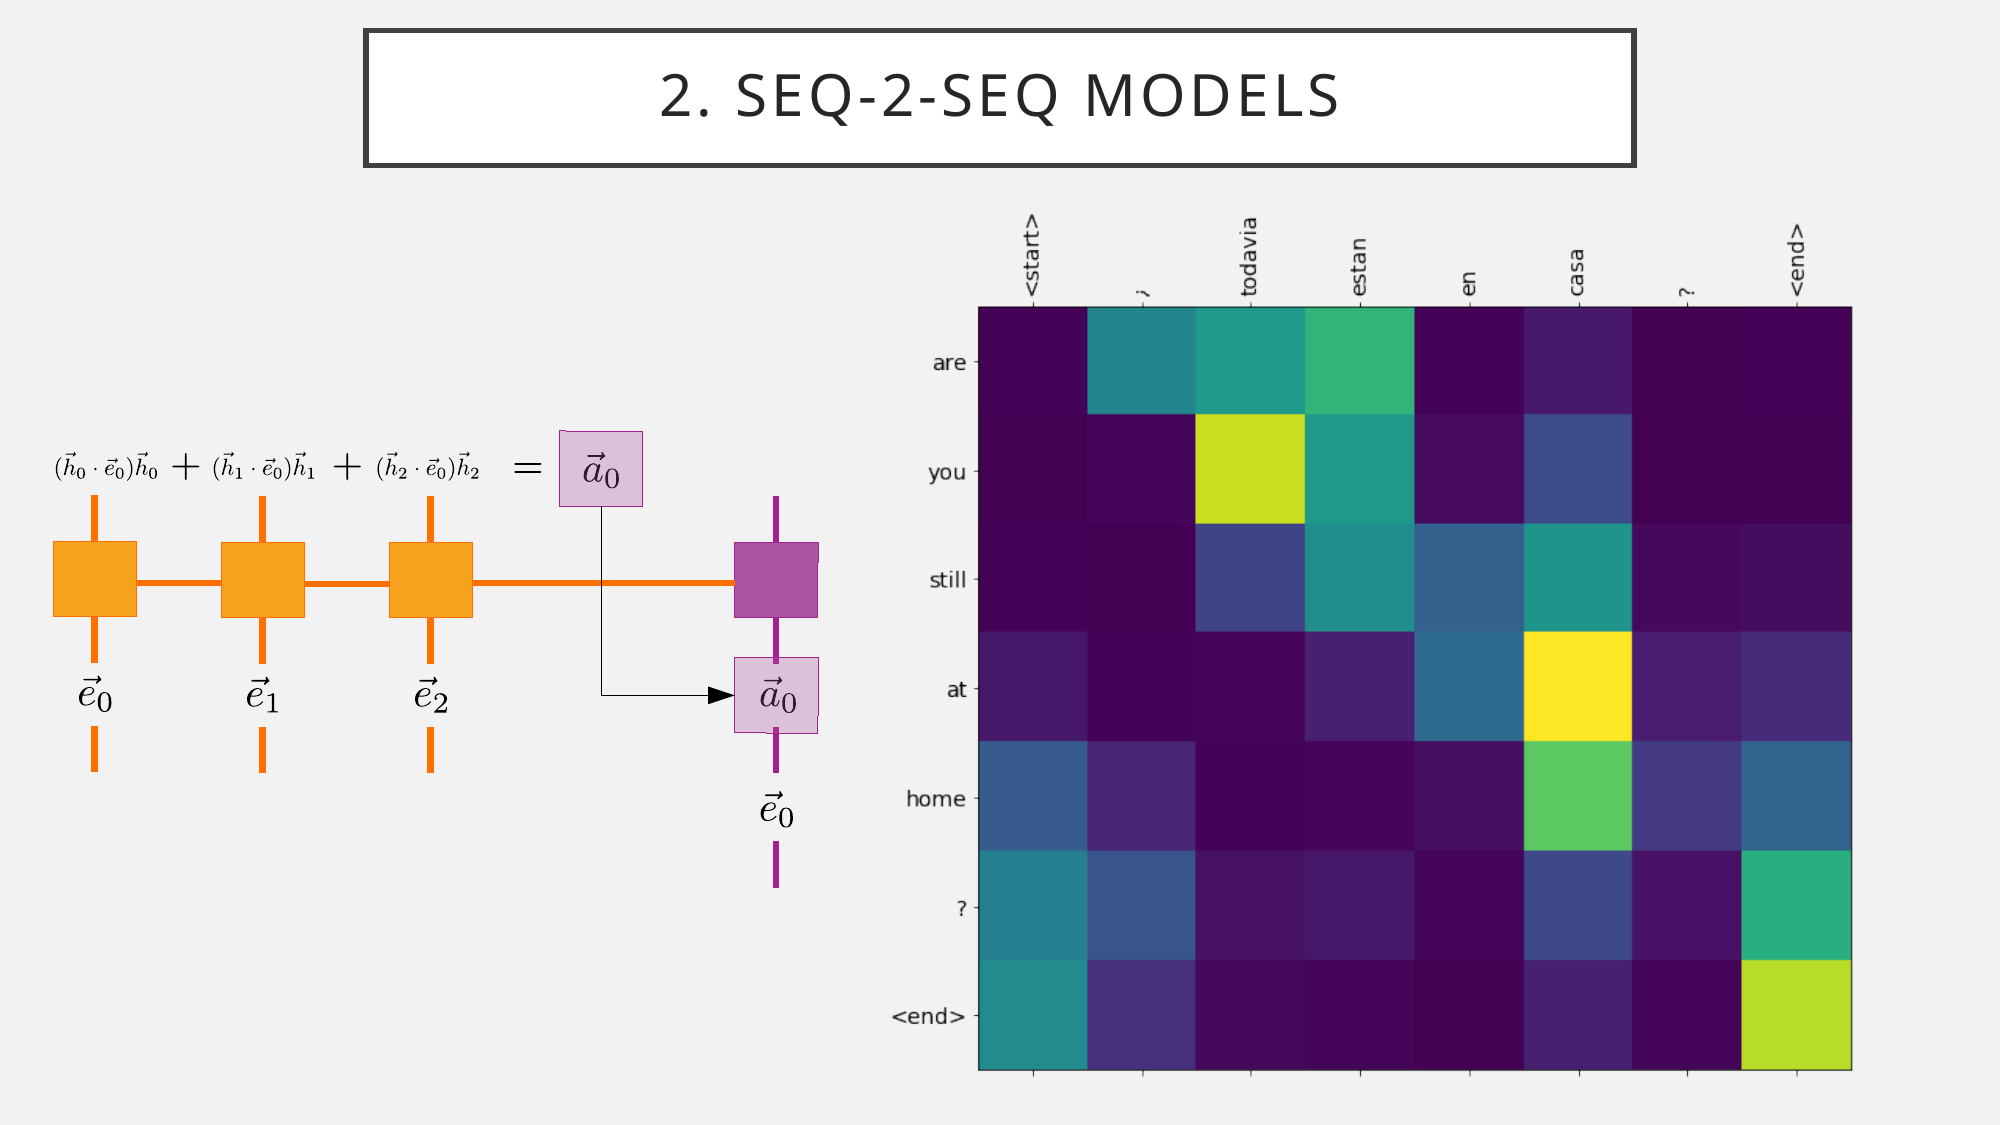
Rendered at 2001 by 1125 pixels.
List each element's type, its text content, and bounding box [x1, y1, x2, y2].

text_box [97, 692, 112, 712]
text_box [213, 457, 220, 481]
text_box [267, 693, 279, 713]
text_box [137, 451, 148, 457]
text_box [136, 458, 148, 476]
text_box [65, 451, 76, 457]
text_box [221, 542, 305, 618]
text_box [79, 686, 96, 706]
text_box [105, 464, 124, 479]
text_box [221, 458, 234, 476]
text_box [223, 451, 234, 457]
text_box [235, 467, 243, 479]
text_box [293, 458, 306, 476]
text_box [457, 458, 470, 476]
text_box [251, 676, 270, 685]
text_box [149, 467, 157, 479]
text_box [262, 464, 282, 479]
text_box [63, 458, 76, 476]
title 2. Seq-2-seq models [366, 30, 1634, 166]
text_box [83, 675, 102, 684]
text_box [333, 452, 362, 481]
text_box [389, 542, 473, 618]
text_box [428, 458, 440, 463]
text_box [419, 676, 438, 685]
text_box [779, 807, 793, 828]
text_box [55, 457, 62, 481]
text_box [434, 693, 448, 713]
text_box [308, 467, 315, 479]
text_box [126, 457, 133, 481]
text_box [284, 457, 291, 481]
text_box [172, 452, 200, 481]
text_box [387, 451, 398, 457]
text_box [295, 451, 306, 457]
text_box [734, 542, 819, 618]
picture [878, 197, 1867, 1087]
text_box [448, 457, 455, 481]
text_box [415, 687, 432, 707]
text_box [426, 464, 436, 476]
text_box [377, 457, 384, 481]
text_box [385, 458, 407, 479]
text_box [734, 657, 819, 734]
text_box [53, 541, 137, 617]
text_box [559, 430, 643, 507]
text_box [437, 467, 446, 479]
text_box [247, 687, 264, 707]
text_box [471, 467, 479, 479]
text_box [764, 790, 784, 800]
text_box [459, 451, 470, 457]
text_box [107, 458, 118, 463]
text_box [77, 467, 85, 479]
text_box [265, 458, 276, 463]
text_box [760, 802, 777, 822]
